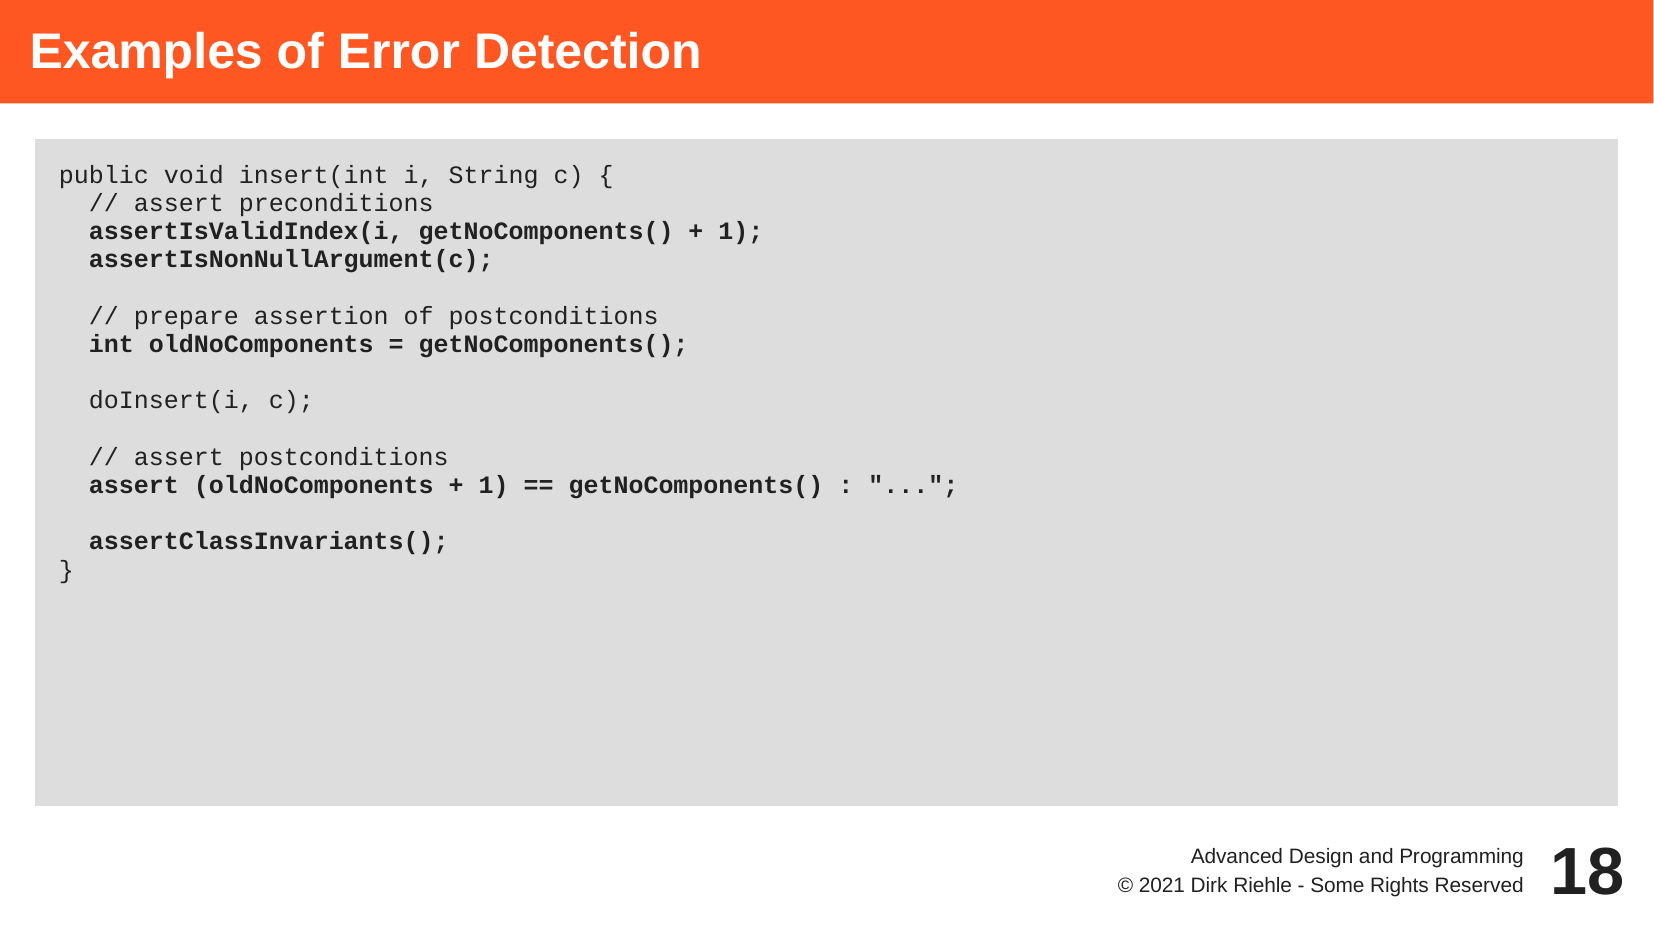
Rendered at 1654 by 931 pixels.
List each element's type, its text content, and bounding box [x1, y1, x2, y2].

list public void insert(int i, String c) { // assert preconditions assertIsValidIndex(i, getNoComponents() + 1); assertIsNonNullArgument(c); // prepare assertion of postconditions int oldNoComponents = getNoComponents(); doInsert(i, c); // assert postconditions assert (oldNoComponents + 1) == getNoComponents() : "..."; assertClassInvariants(); } [29, 132, 1625, 813]
title Examples of Error Detection [0, 0, 1654, 104]
